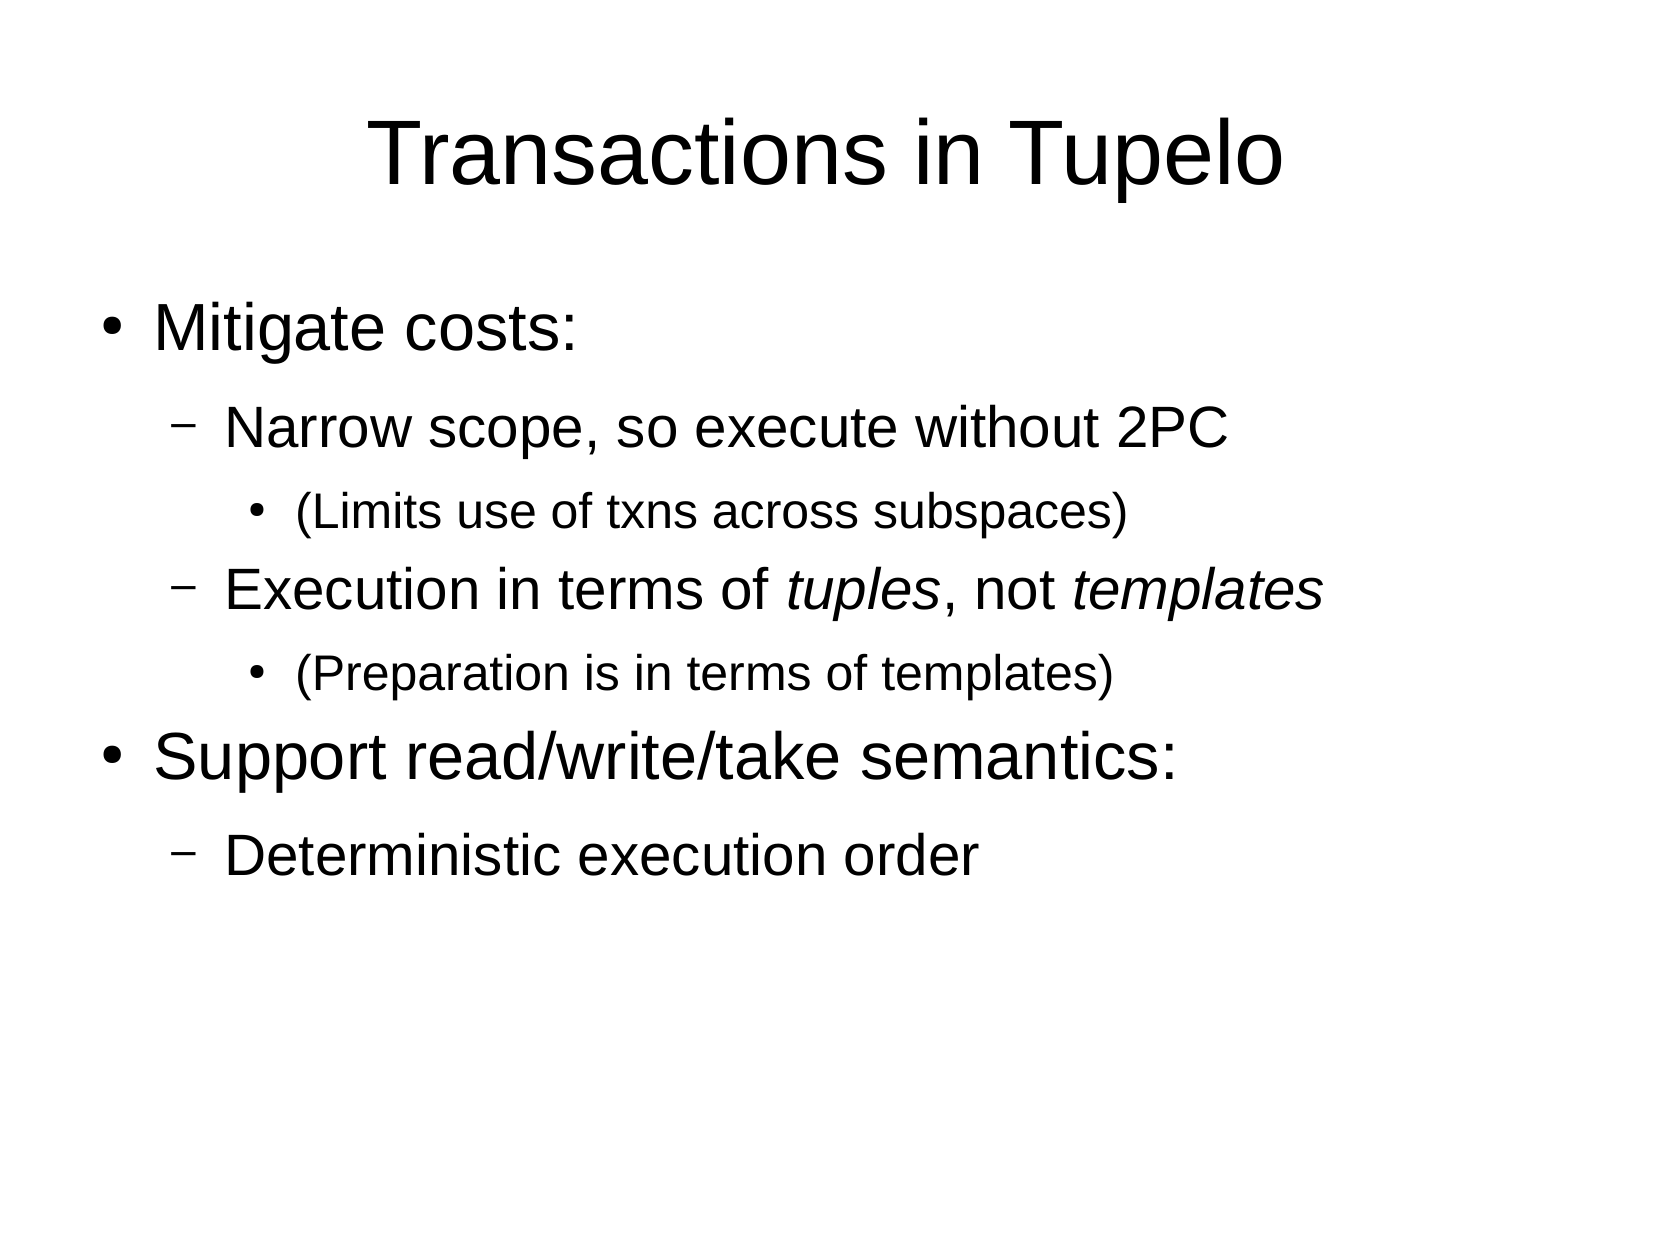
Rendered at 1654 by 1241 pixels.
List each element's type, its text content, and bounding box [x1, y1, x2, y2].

title Transactions in Tupelo [82, 49, 1571, 257]
list Mitigate costs: Narrow scope, so execute without 2PC (Limits use of txns across subspaces) Execution in terms of tuples, not templates (Preparation is in terms of templates) Support read/write/take semantics: Deterministic execution order [82, 290, 1538, 1010]
